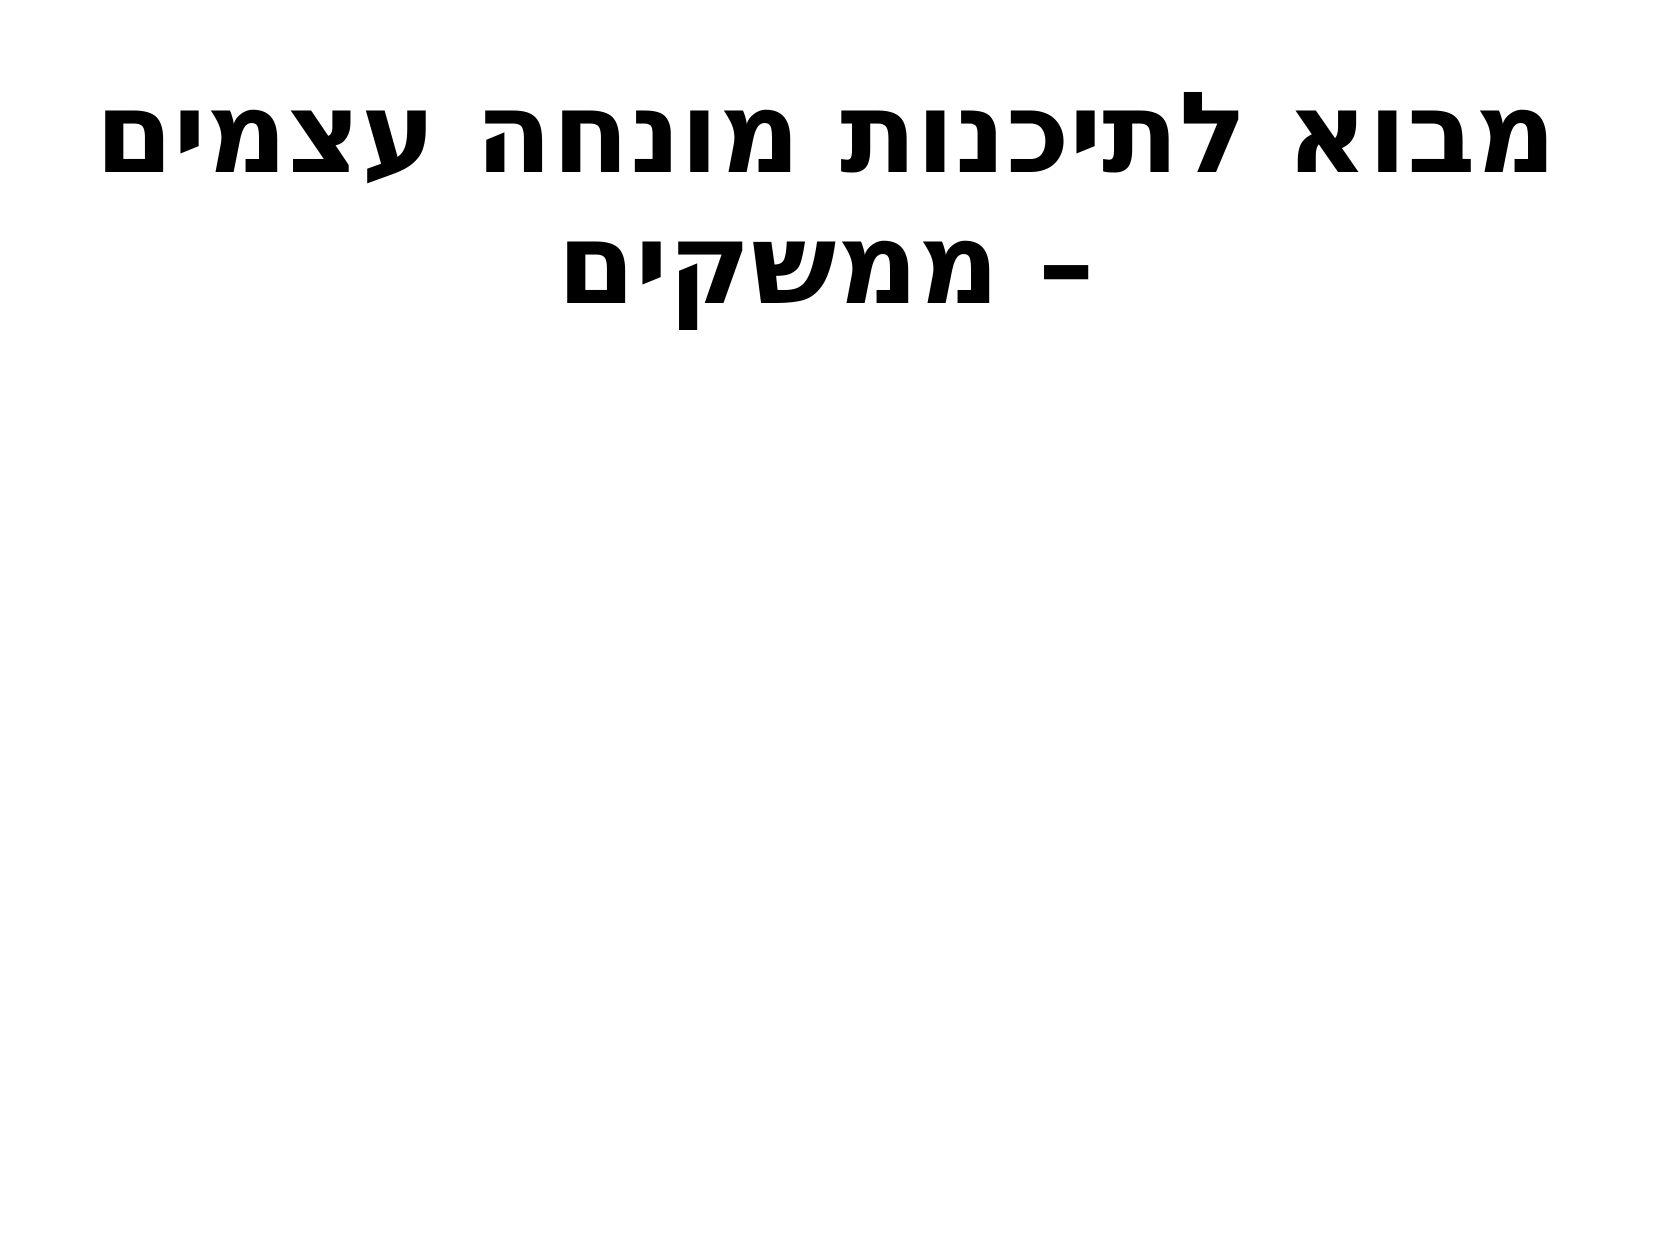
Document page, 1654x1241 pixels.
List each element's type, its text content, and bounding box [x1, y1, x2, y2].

title מבוא לתיכנות מונחה עצמים – ממשקים [82, 75, 1571, 324]
